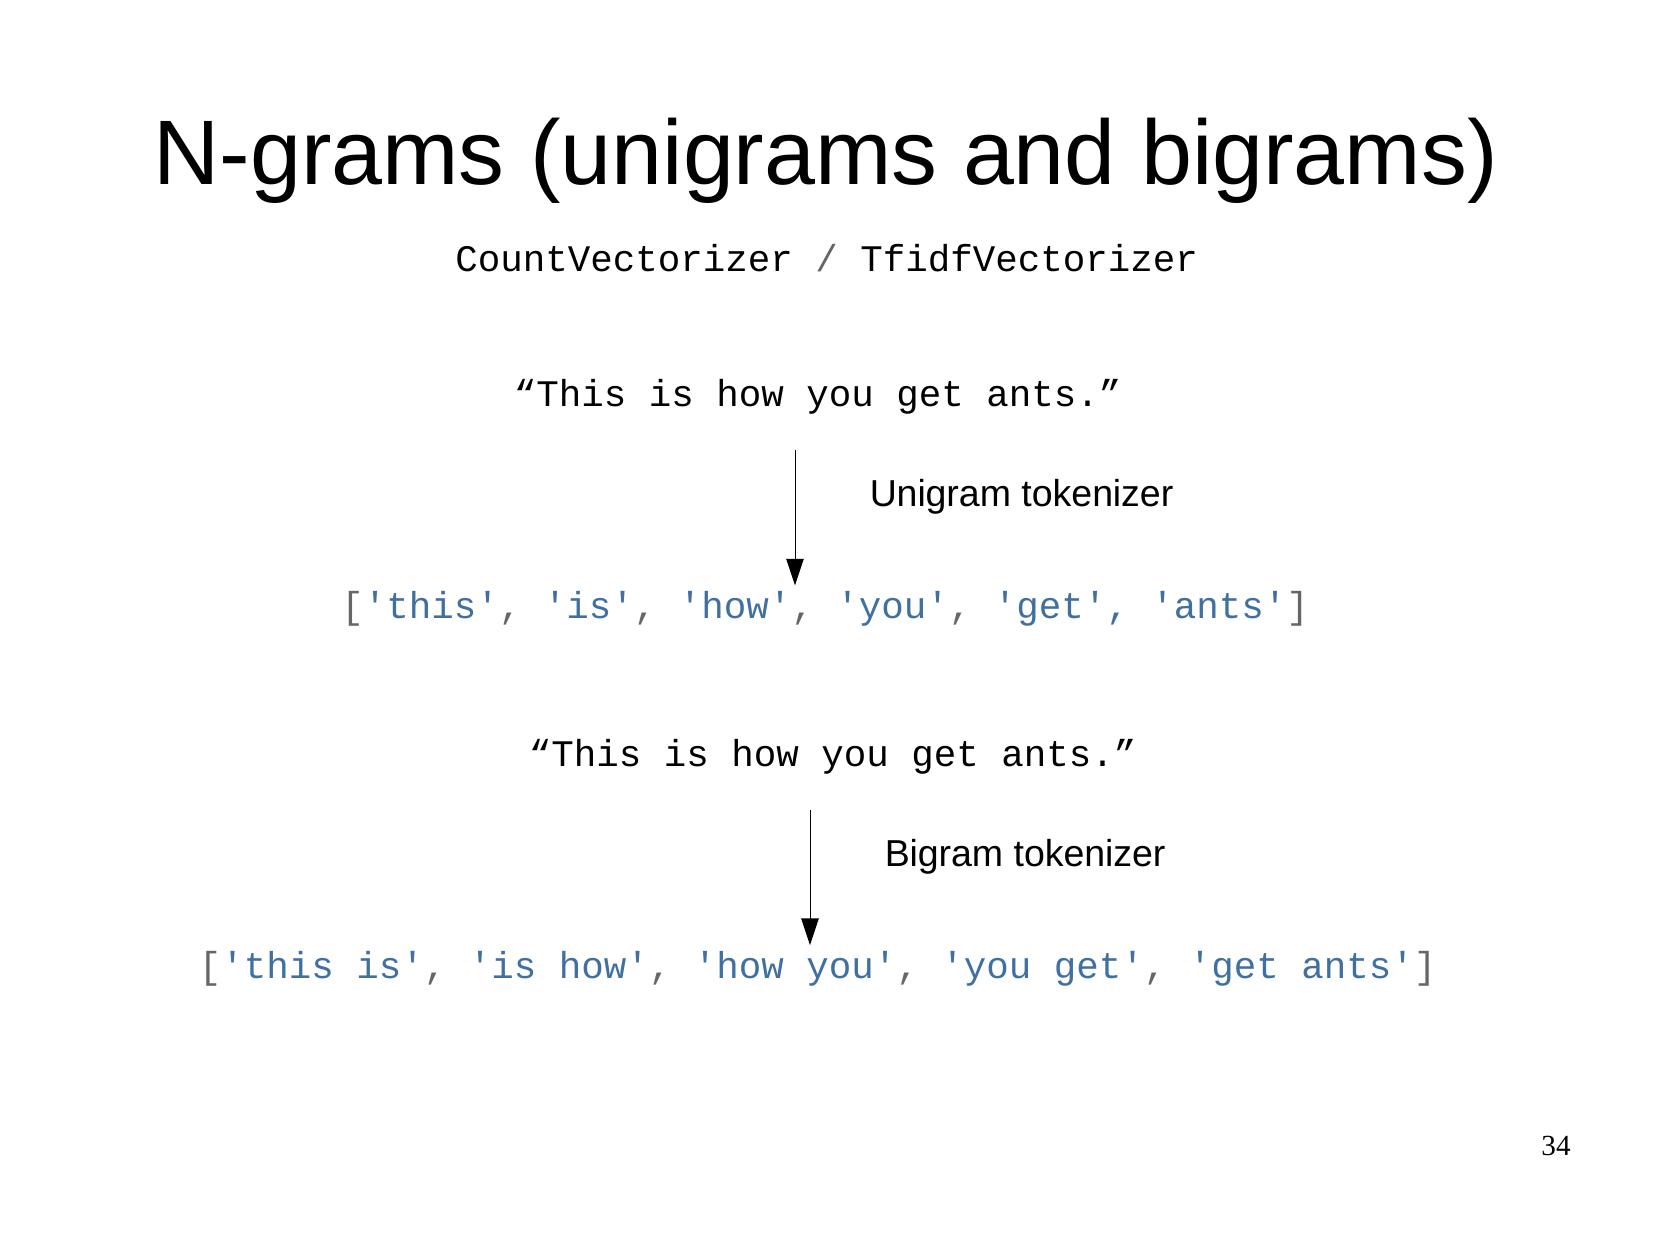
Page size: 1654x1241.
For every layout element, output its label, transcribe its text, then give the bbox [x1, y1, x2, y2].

text_box “This is how you get ants.” [465, 375, 1171, 419]
text_box Bigram tokenizer [870, 825, 1306, 924]
text_box ['this', 'is', 'how', 'you', 'get', 'ants'] [315, 587, 1336, 631]
text_box ['this is', 'is how', 'how you', 'you get', 'get ants'] [165, 947, 1471, 1033]
text_box Unigram tokenizer [855, 465, 1291, 565]
title N-grams (unigrams and bigrams) [82, 49, 1571, 257]
text_box CountVectorizer / TfidfVectorizer [455, 240, 1199, 283]
text_box “This is how you get ants.” [480, 735, 1186, 778]
